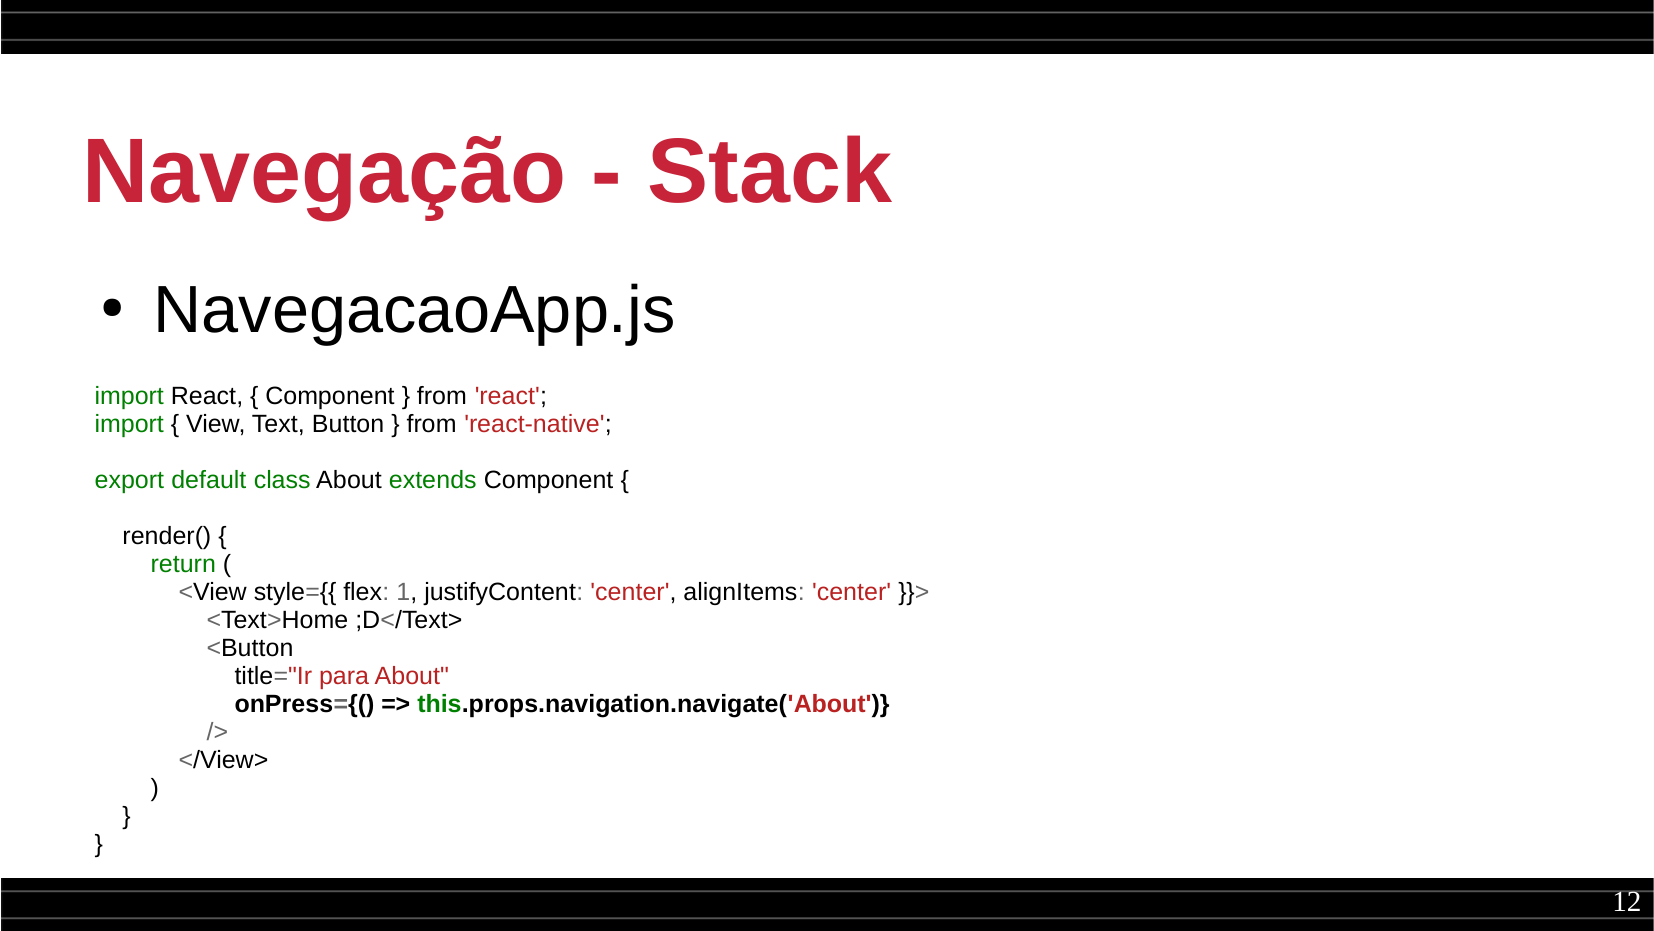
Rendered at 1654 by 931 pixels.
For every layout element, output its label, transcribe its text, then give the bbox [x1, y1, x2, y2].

picture [1, 878, 1654, 931]
title Navegação - Stack [82, 92, 1571, 249]
list NavegacaoApp.js [82, 271, 1571, 758]
text_box import React, { Component } from 'react'; import { View, Text, Button } from 'react-native'; export default class About extends Component { render() { return ( <View style={{ flex: 1, justifyContent: 'center', alignItems: 'center' }}> <Text>Home ;D</Text> <Button title="Ir para About" onPress={() => this.props.navigation.navigate('About')} /> </View> ) } } [79, 355, 1600, 885]
picture [1, 0, 1654, 54]
